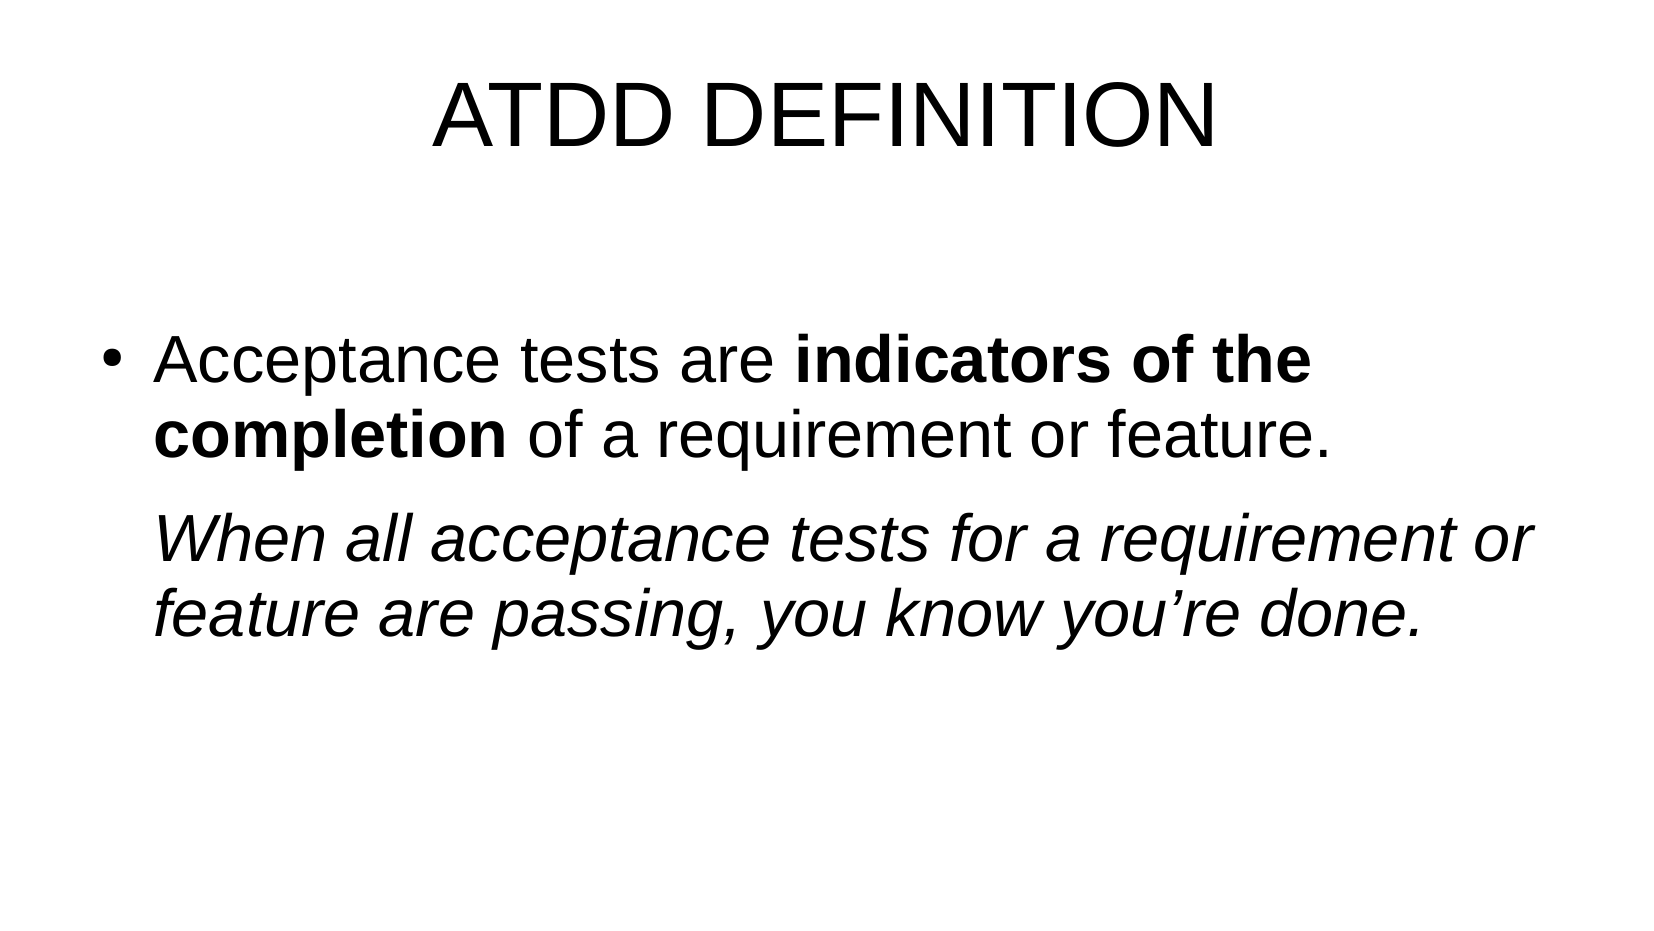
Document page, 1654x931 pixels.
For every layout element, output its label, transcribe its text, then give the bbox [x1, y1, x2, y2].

list Acceptance tests are indicators of the completion of a requirement or feature. When all acceptance tests for a requirement or feature are passing, you know you’re done. [82, 217, 1571, 758]
title ATDD DEFINITION [82, 37, 1571, 193]
